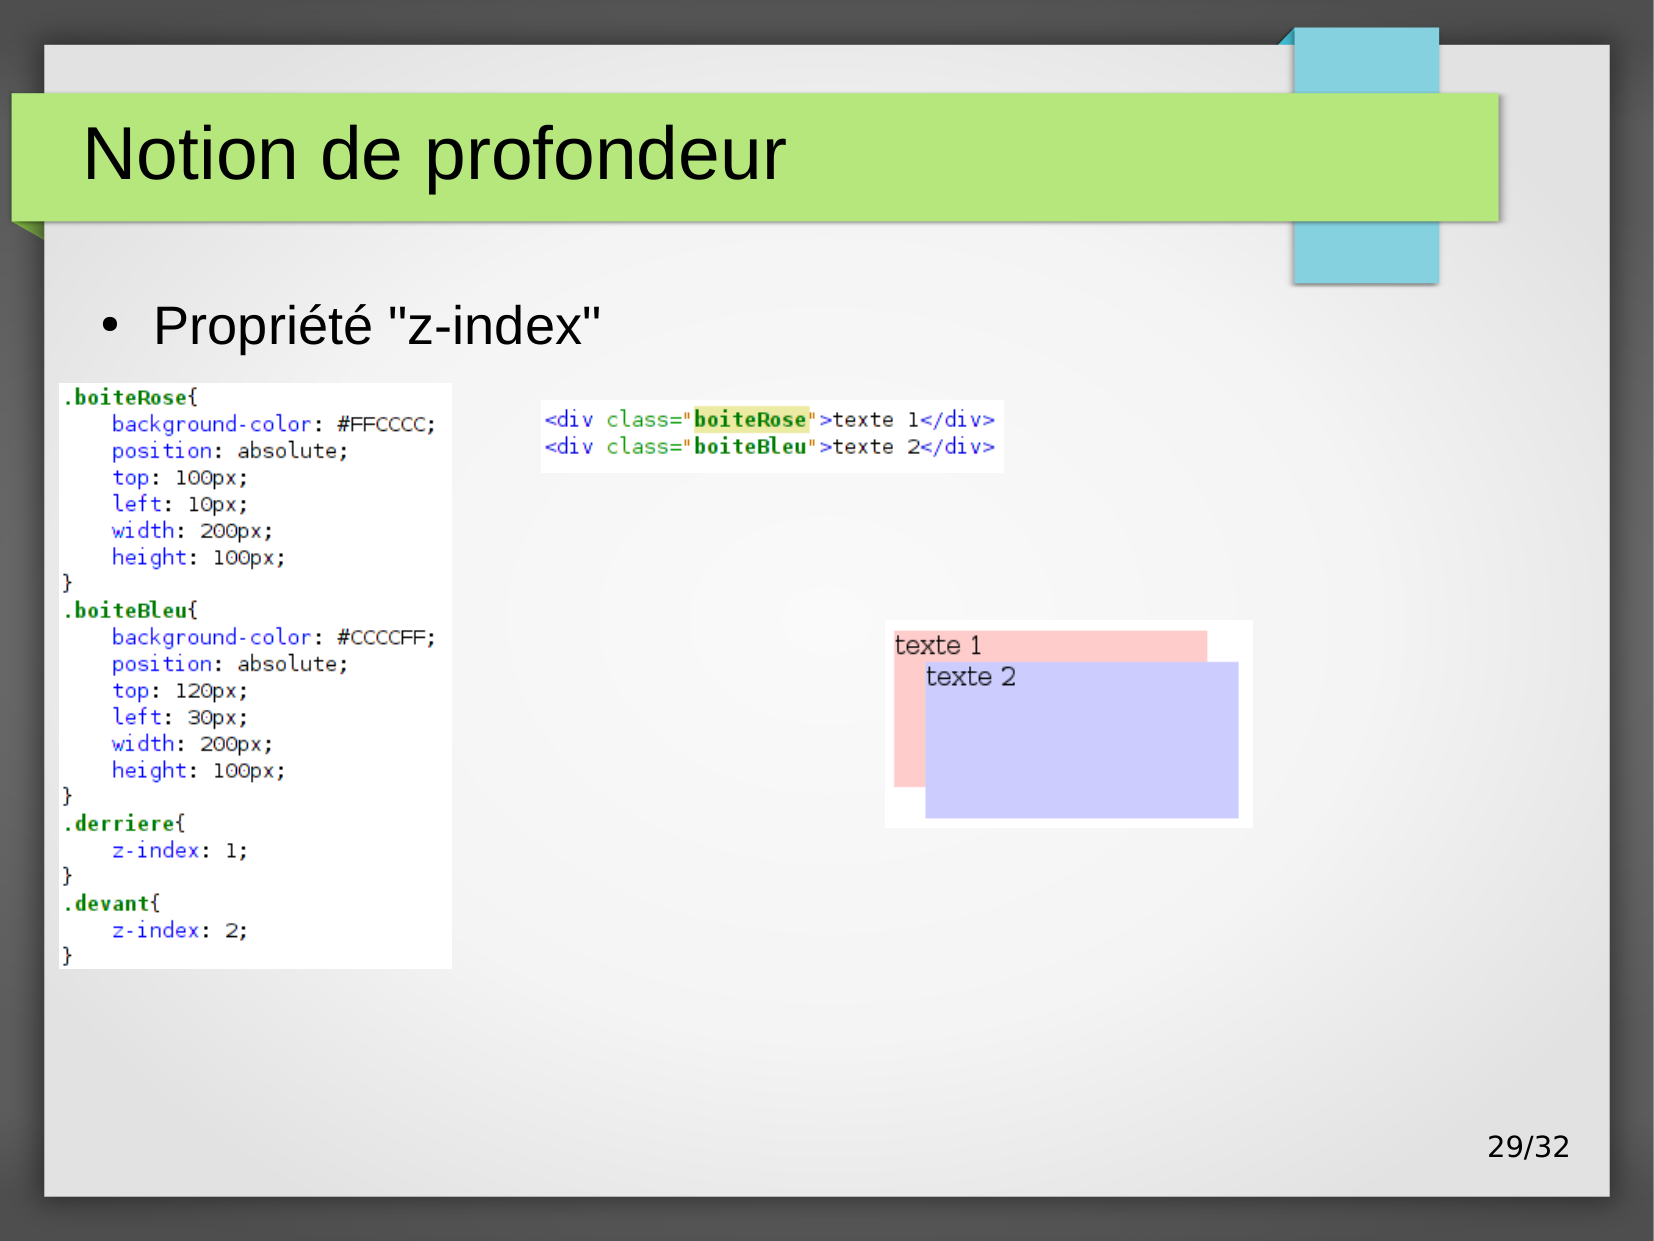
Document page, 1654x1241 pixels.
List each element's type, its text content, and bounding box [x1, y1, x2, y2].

title Notion de profondeur [82, 94, 1264, 213]
list Propriété "z-index" [82, 295, 1571, 1015]
picture [0, 0, 1654, 1241]
